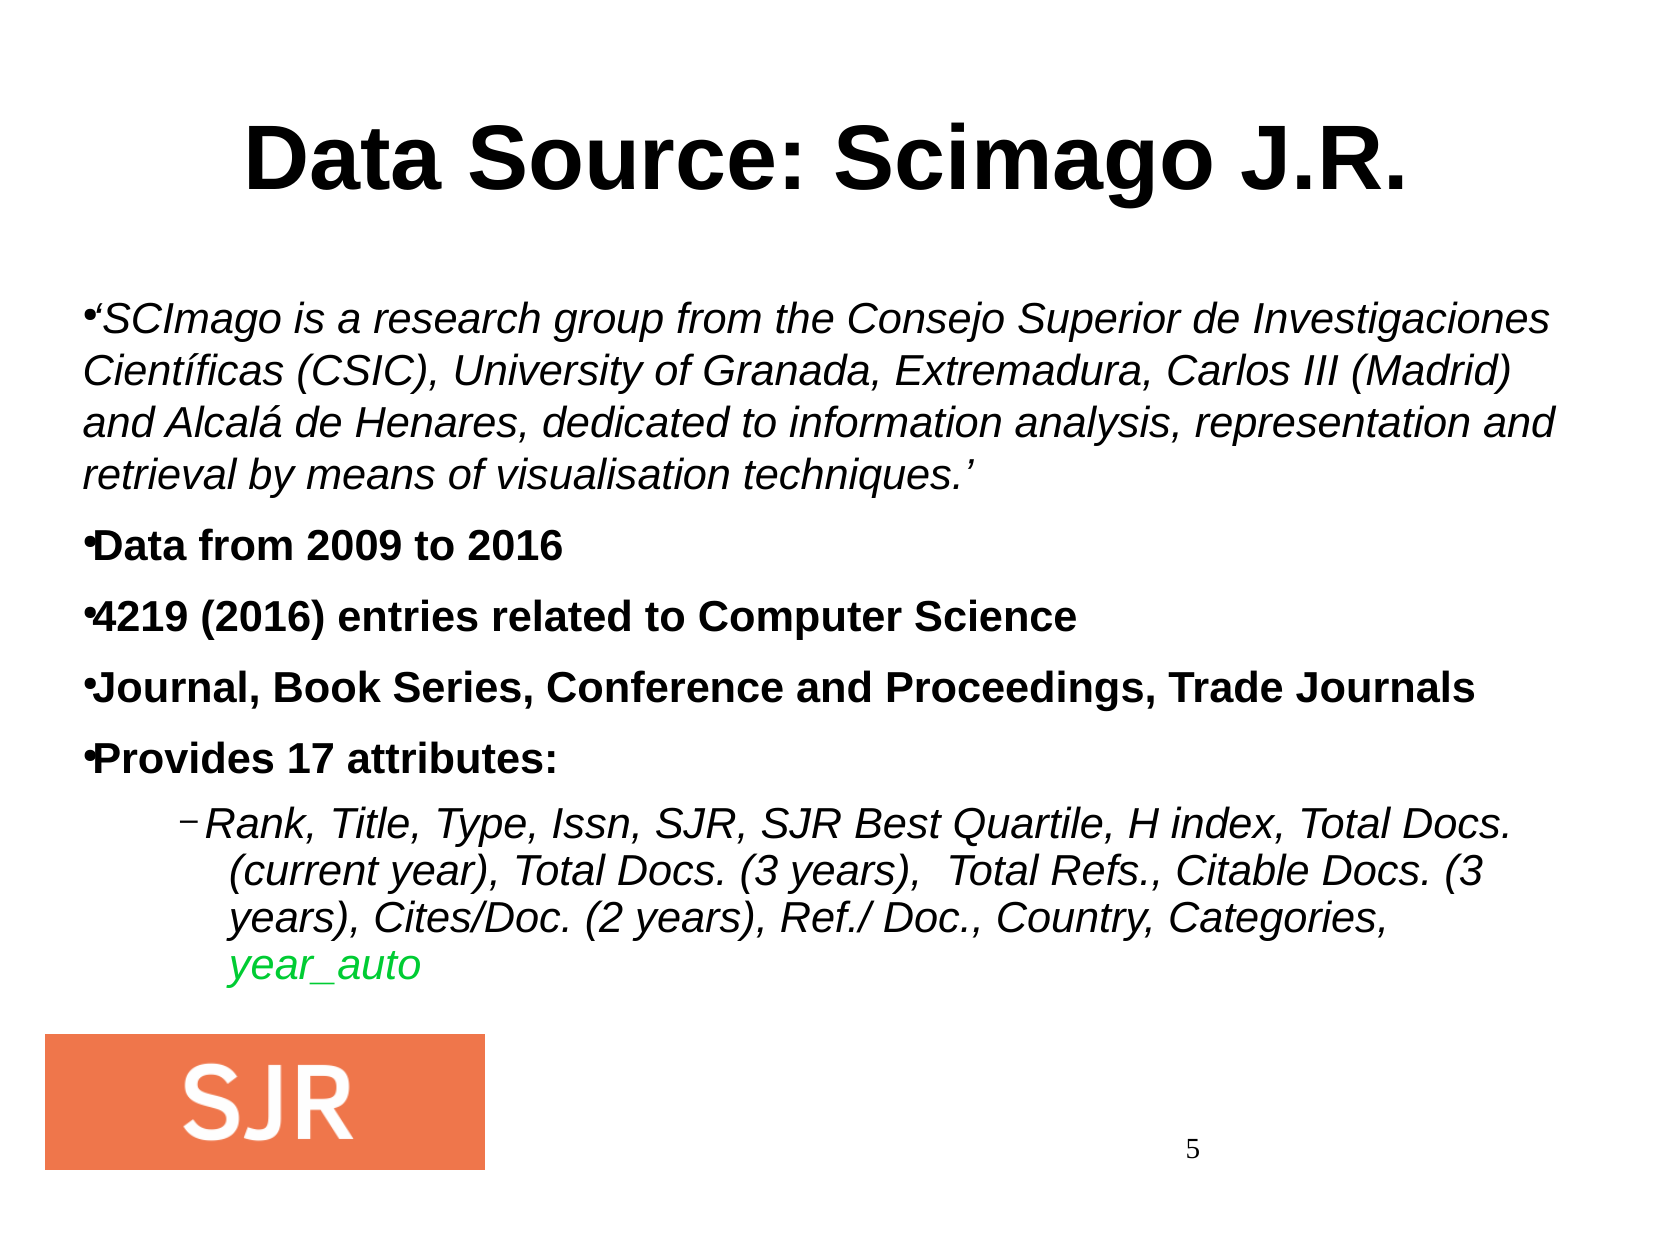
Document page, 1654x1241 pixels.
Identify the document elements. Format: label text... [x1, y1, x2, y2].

title Data Source: Scimago J.R. [82, 49, 1571, 257]
picture [45, 1035, 485, 1171]
text_box [1185, 1129, 1571, 1216]
list ‘SCImago is a research group from the Consejo Superior de Investigaciones Científicas (CSIC), University of Granada, Extremadura, Carlos III (Madrid) and Alcalá de Henares, dedicated to information analysis, representation and retrieval by means of visualisation techniques.’ Data from 2009 to 2016 4219 (2016) entries related to Computer Science Journal, Book Series, Conference and Proceedings, Trade Journals Provides 17 attributes: Rank, Title, Type, Issn, SJR, SJR Best Quartile, H index, Total Docs. (current year), Total Docs. (3 years), Total Refs., Citable Docs. (3 years), Cites/Doc. (2 years), Ref./ Doc., Country, Categories, year_auto [82, 290, 1571, 1010]
